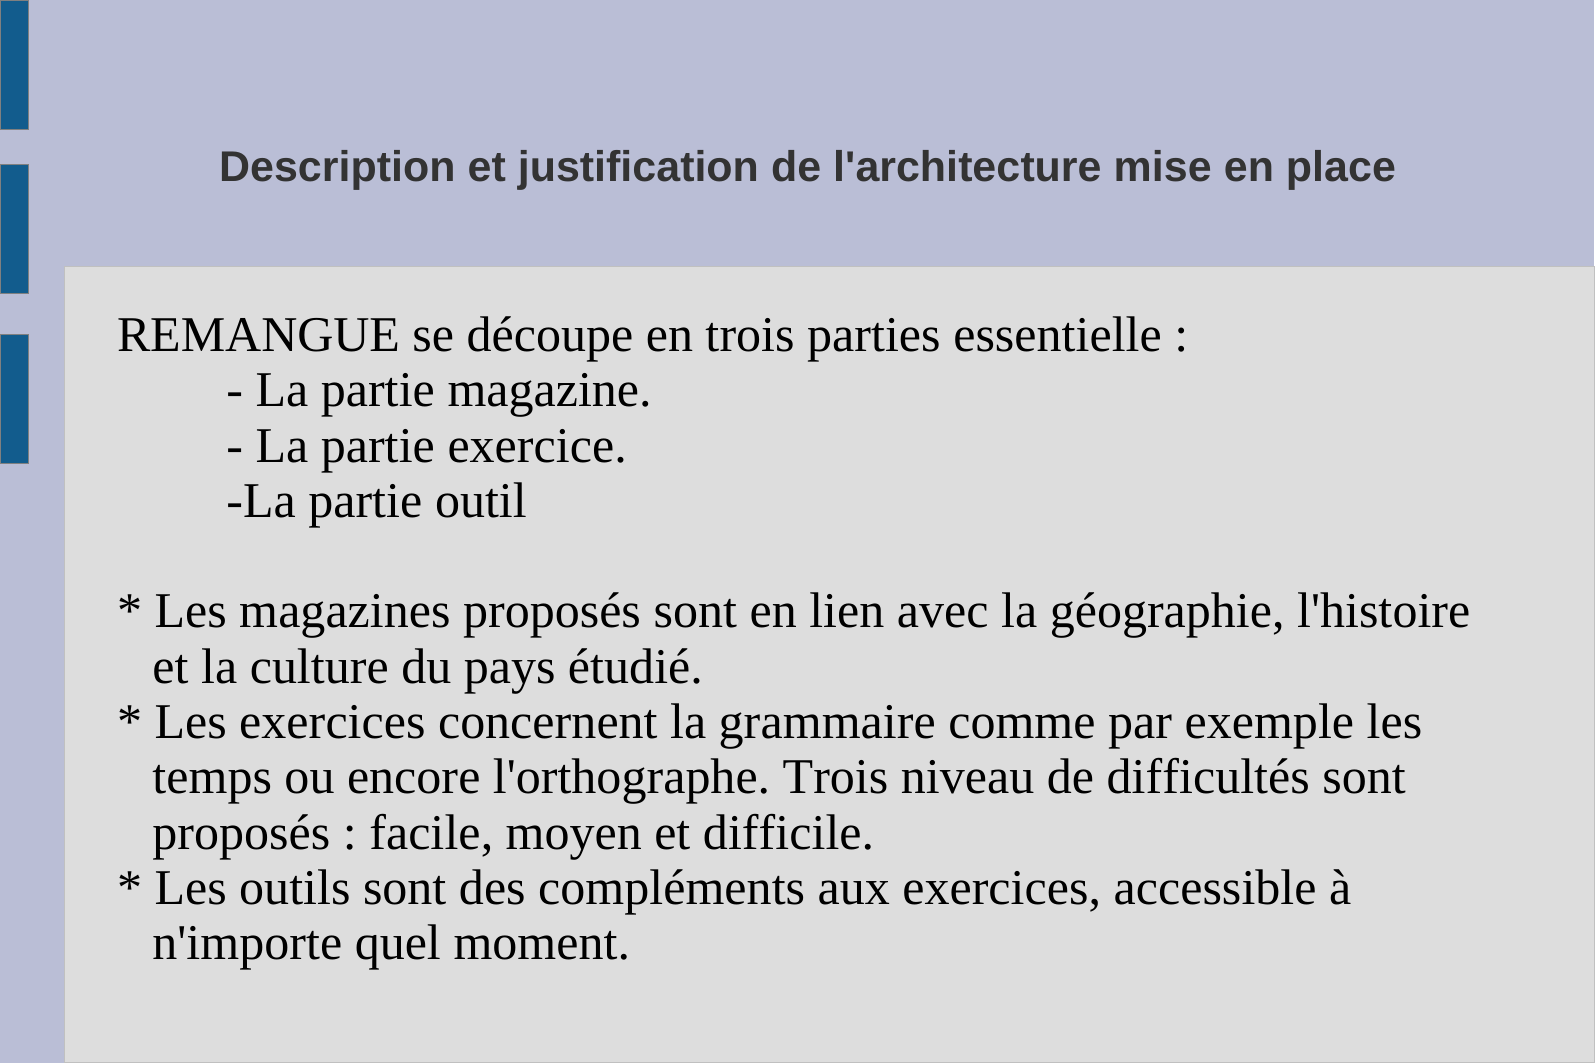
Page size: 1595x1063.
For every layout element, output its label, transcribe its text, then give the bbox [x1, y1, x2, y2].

title Description et justification de l'architecture mise en place [117, 78, 1479, 256]
subtitle REMANGUE se découpe en trois parties essentielle : - La partie magazine. - La partie exercice. -La partie outil * Les magazines proposés sont en lien avec la géographie, l'histoire et la culture du pays étudié. * Les exercices concernent la grammaire comme par exemple les temps ou encore l'orthographe. Trois niveau de difficultés sont proposés : facile, moyen et difficile. * Les outils sont des compléments aux exercices, accessible à n'importe quel moment. [117, 307, 1479, 983]
